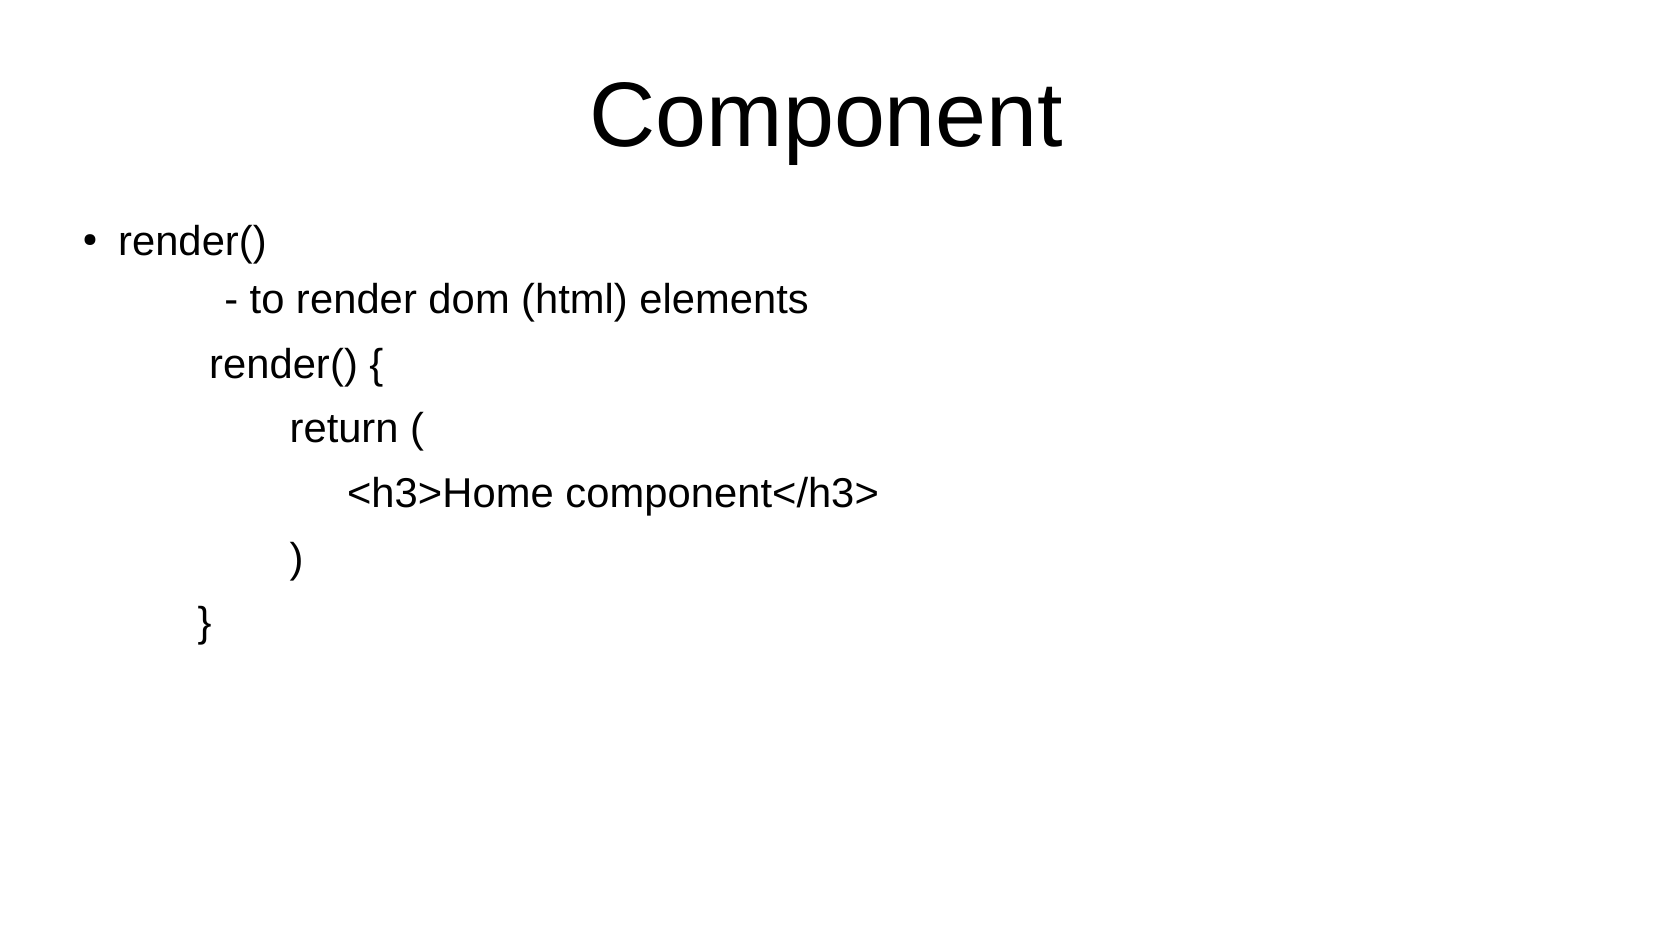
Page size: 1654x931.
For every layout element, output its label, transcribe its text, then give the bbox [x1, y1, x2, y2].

list render() - to render dom (html) elements render() { return ( <h3>Home component</h3> ) } [82, 217, 1571, 758]
title Component [82, 37, 1571, 193]
